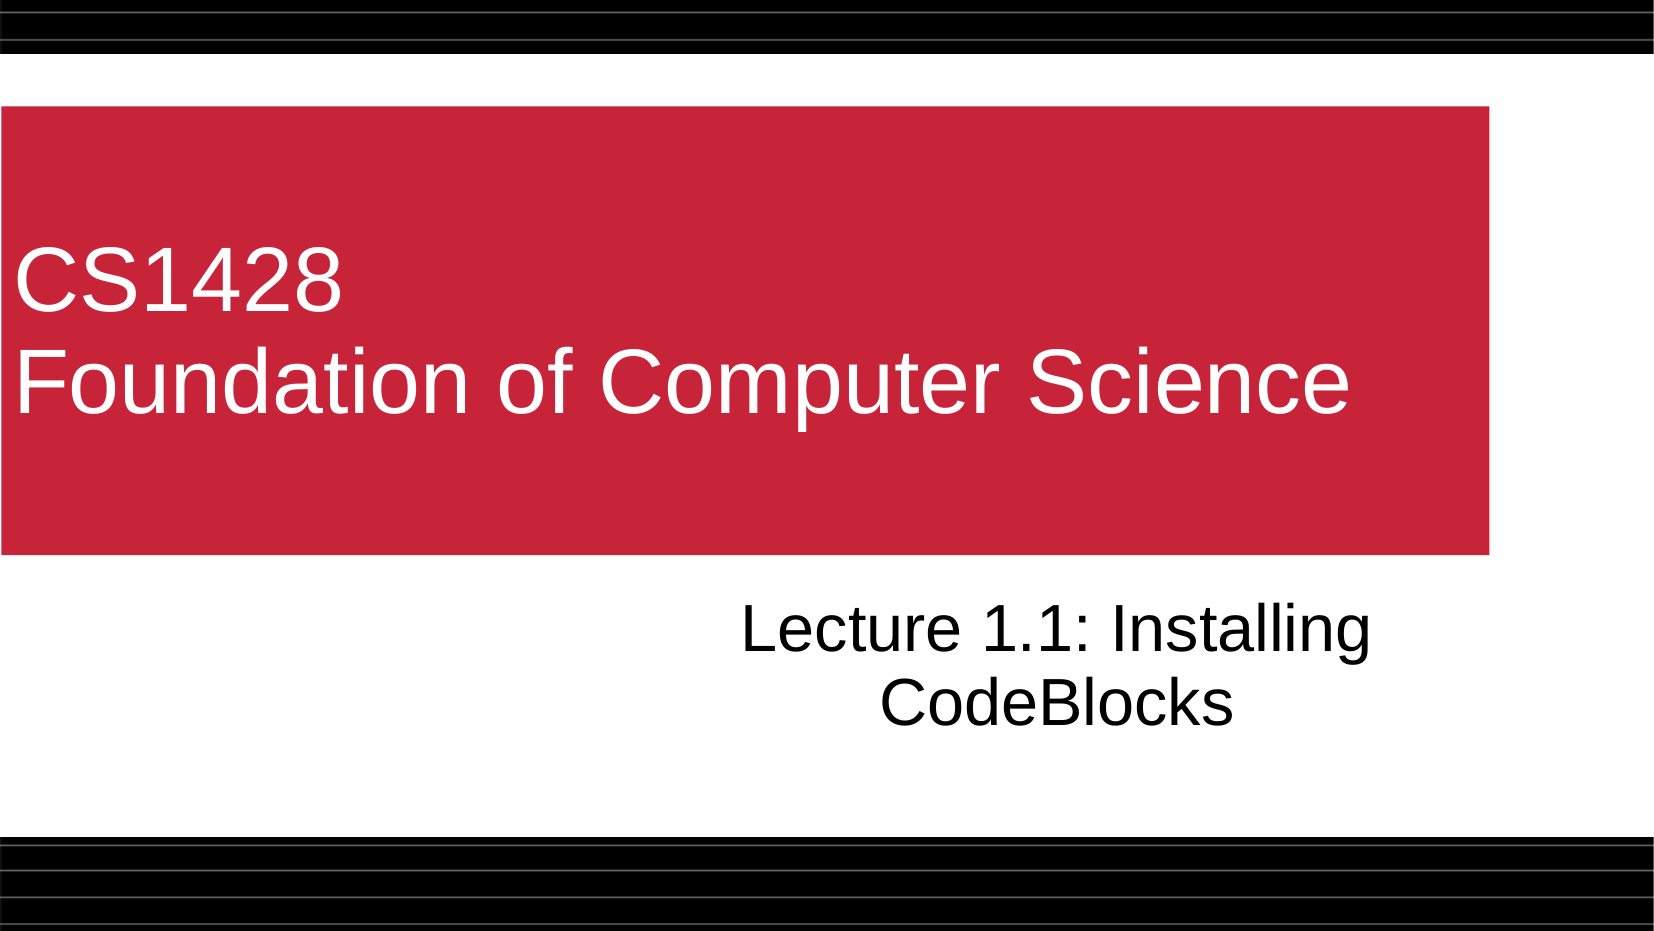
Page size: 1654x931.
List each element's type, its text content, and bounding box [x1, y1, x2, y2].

picture [0, 837, 1654, 931]
title CS1428 Foundation of Computer Science [1, 106, 1490, 556]
picture [0, 0, 1654, 54]
subtitle Lecture 1.1: Installing CodeBlocks [625, 590, 1489, 804]
